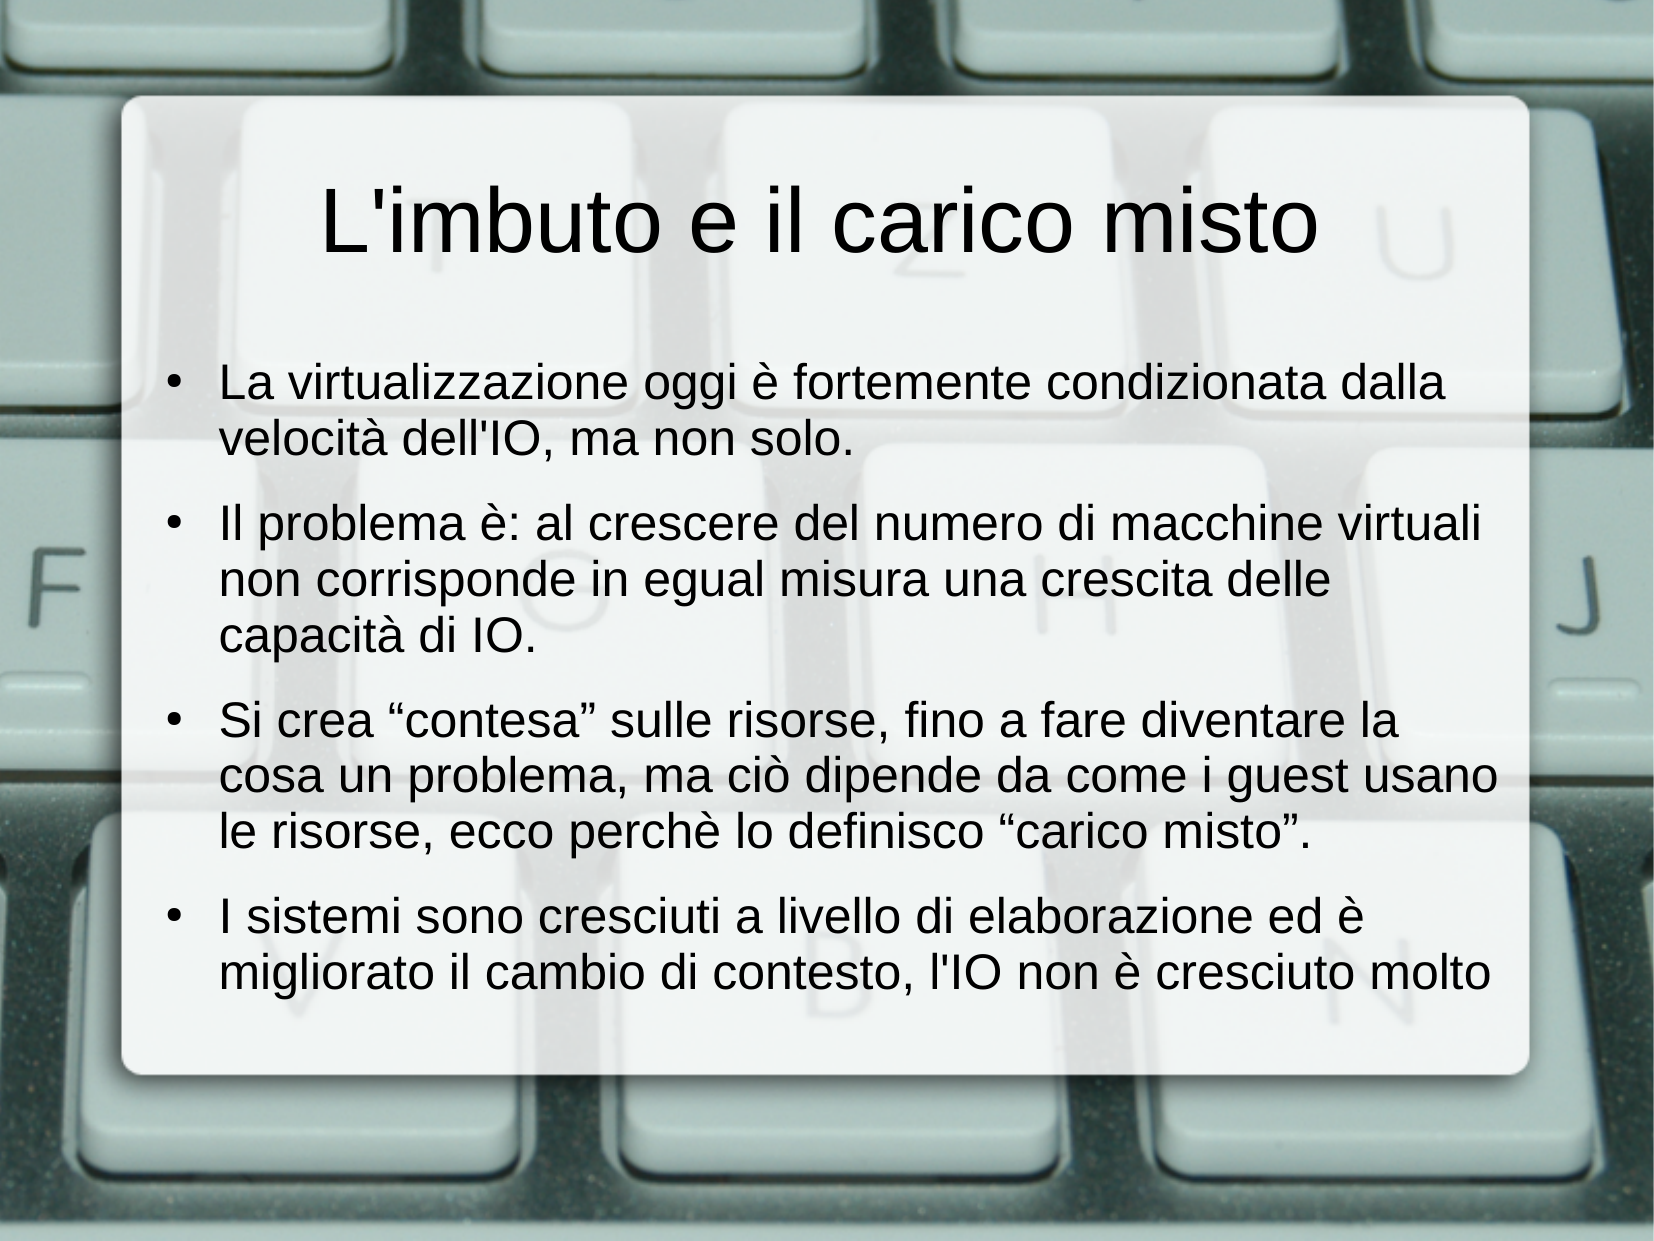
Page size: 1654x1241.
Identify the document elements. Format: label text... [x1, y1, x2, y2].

picture [0, 0, 1654, 1241]
title L'imbuto e il carico misto [135, 117, 1506, 325]
list La virtualizzazione oggi è fortemente condizionata dalla velocità dell'IO, ma non solo. Il problema è: al crescere del numero di macchine virtuali non corrisponde in egual misura una crescita delle capacità di IO. Si crea “contesa” sulle risorse, fino a fare diventare la cosa un problema, ma ciò dipende da come i guest usano le risorse, ecco perchè lo definisco “carico misto”. I sistemi sono cresciuti a livello di elaborazione ed è migliorato il cambio di contesto, l'IO non è cresciuto molto [147, 354, 1506, 1074]
